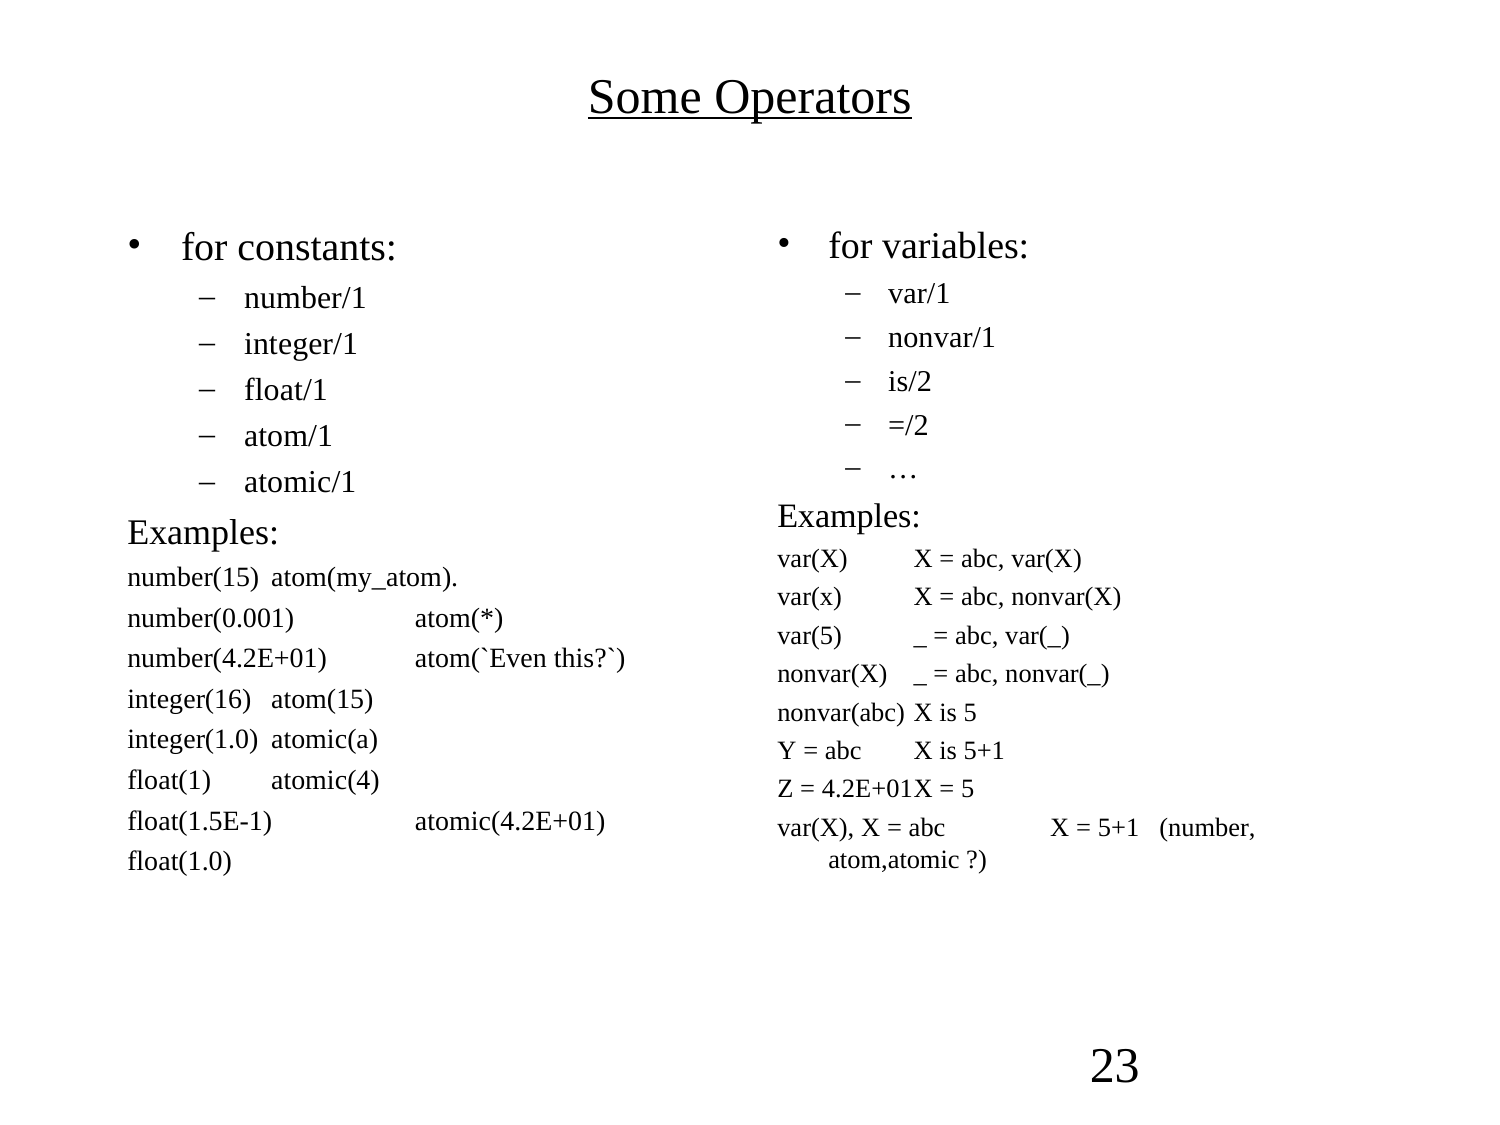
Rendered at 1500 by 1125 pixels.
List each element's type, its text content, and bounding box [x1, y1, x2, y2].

list for variables: var/1 nonvar/1 is/2 =/2 … Examples: var(X) X = abc, var(X) var(x) X = abc, nonvar(X) var(5) _ = abc, var(_) nonvar(X) _ = abc, nonvar(_) nonvar(abc) X is 5 Y = abc X is 5+1 Z = 4.2E+01 X = 5 var(X), X = abc X = 5+1 (number, atom,atomic ?) [762, 212, 1388, 888]
title Some Operators [112, 0, 1388, 188]
list for constants: number/1 integer/1 float/1 atom/1 atomic/1 Examples: number(15) atom(my_atom). number(0.001) atom(*) number(4.2E+01) atom(`Even this?`) integer(16) atom(15) integer(1.0) atomic(a) float(1) atomic(4) float(1.5E-1) atomic(4.2E+01) float(1.0) [112, 212, 738, 888]
